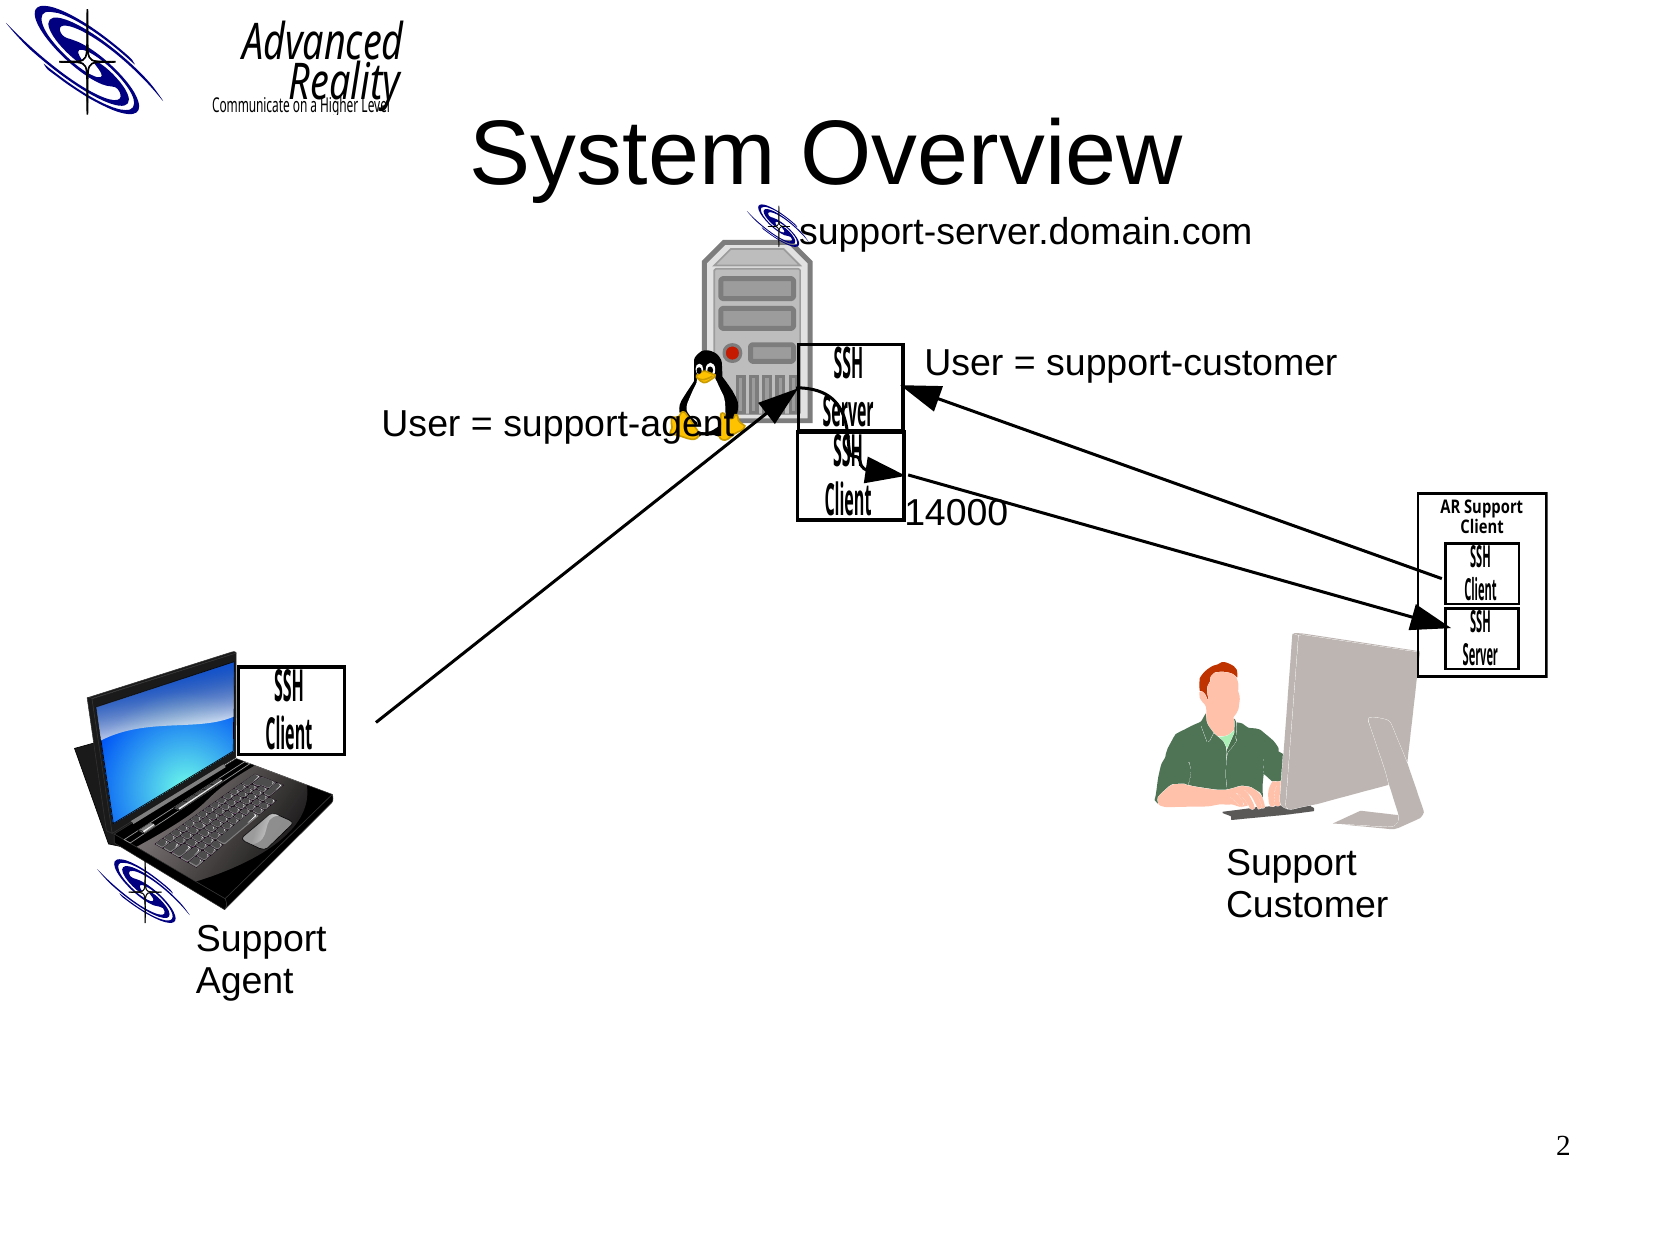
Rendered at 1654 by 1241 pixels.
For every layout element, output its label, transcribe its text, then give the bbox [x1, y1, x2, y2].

title System Overview [82, 49, 1571, 257]
picture [669, 194, 906, 475]
text_box support-server.domain.com [784, 202, 1302, 260]
picture [1154, 492, 1548, 830]
picture [749, 390, 906, 523]
text_box User = support-customer [909, 334, 1353, 392]
picture [68, 646, 347, 938]
text_box User = support-agent [366, 394, 749, 452]
text_box Support Customer [1211, 833, 1404, 932]
text_box Support Agent [181, 909, 342, 1009]
text_box 14000 [889, 484, 1023, 542]
